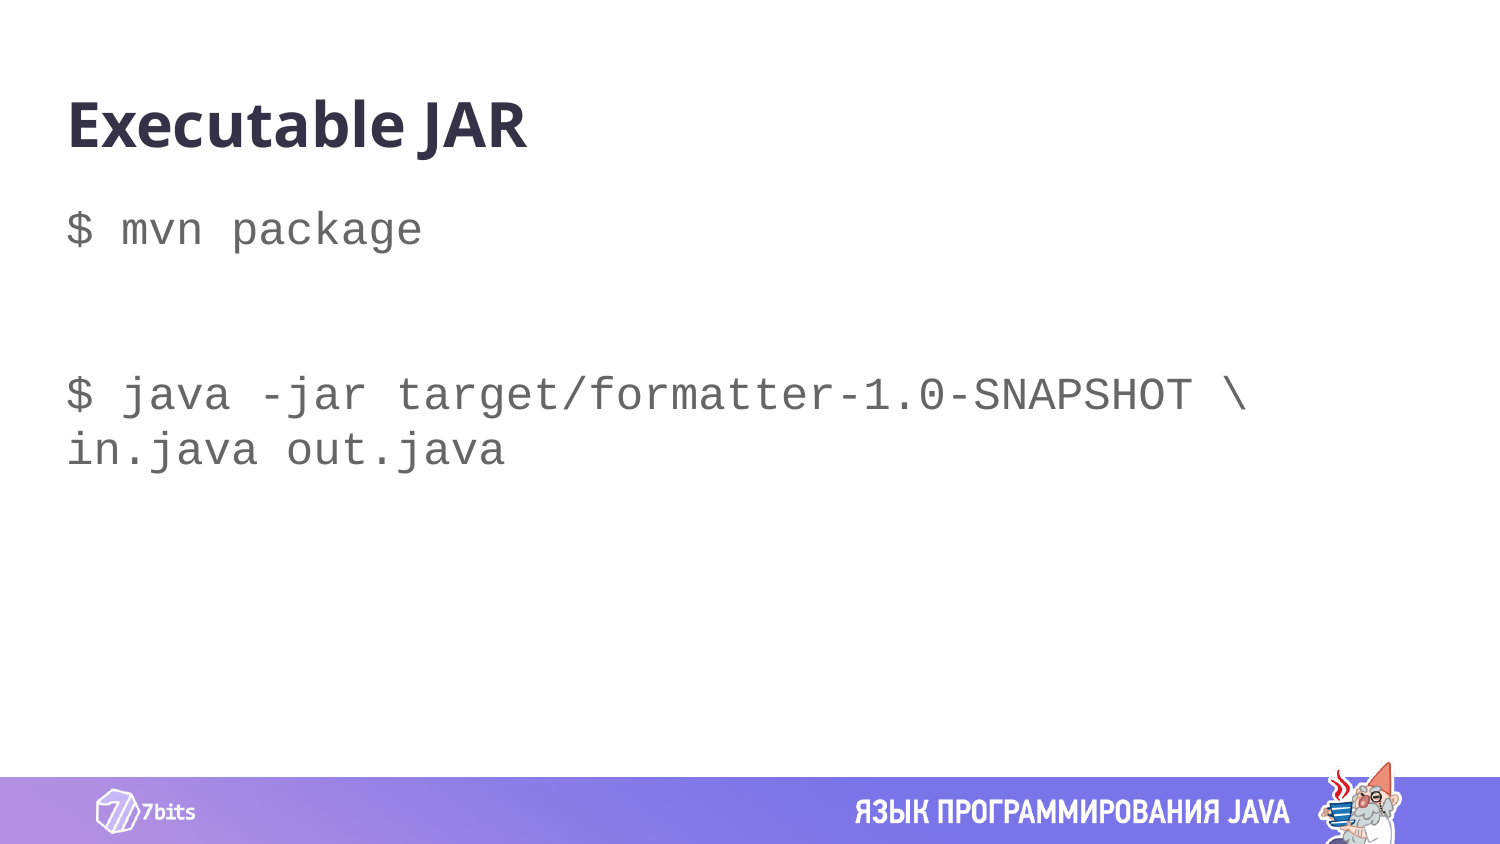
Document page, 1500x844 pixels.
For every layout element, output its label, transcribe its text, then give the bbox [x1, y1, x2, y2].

title Executable JAR [51, 69, 1449, 164]
picture [0, 717, 1500, 844]
list $ mvn package $ java -jar target/formatter-1.0-SNAPSHOT \ in.java out.java [51, 184, 1449, 745]
